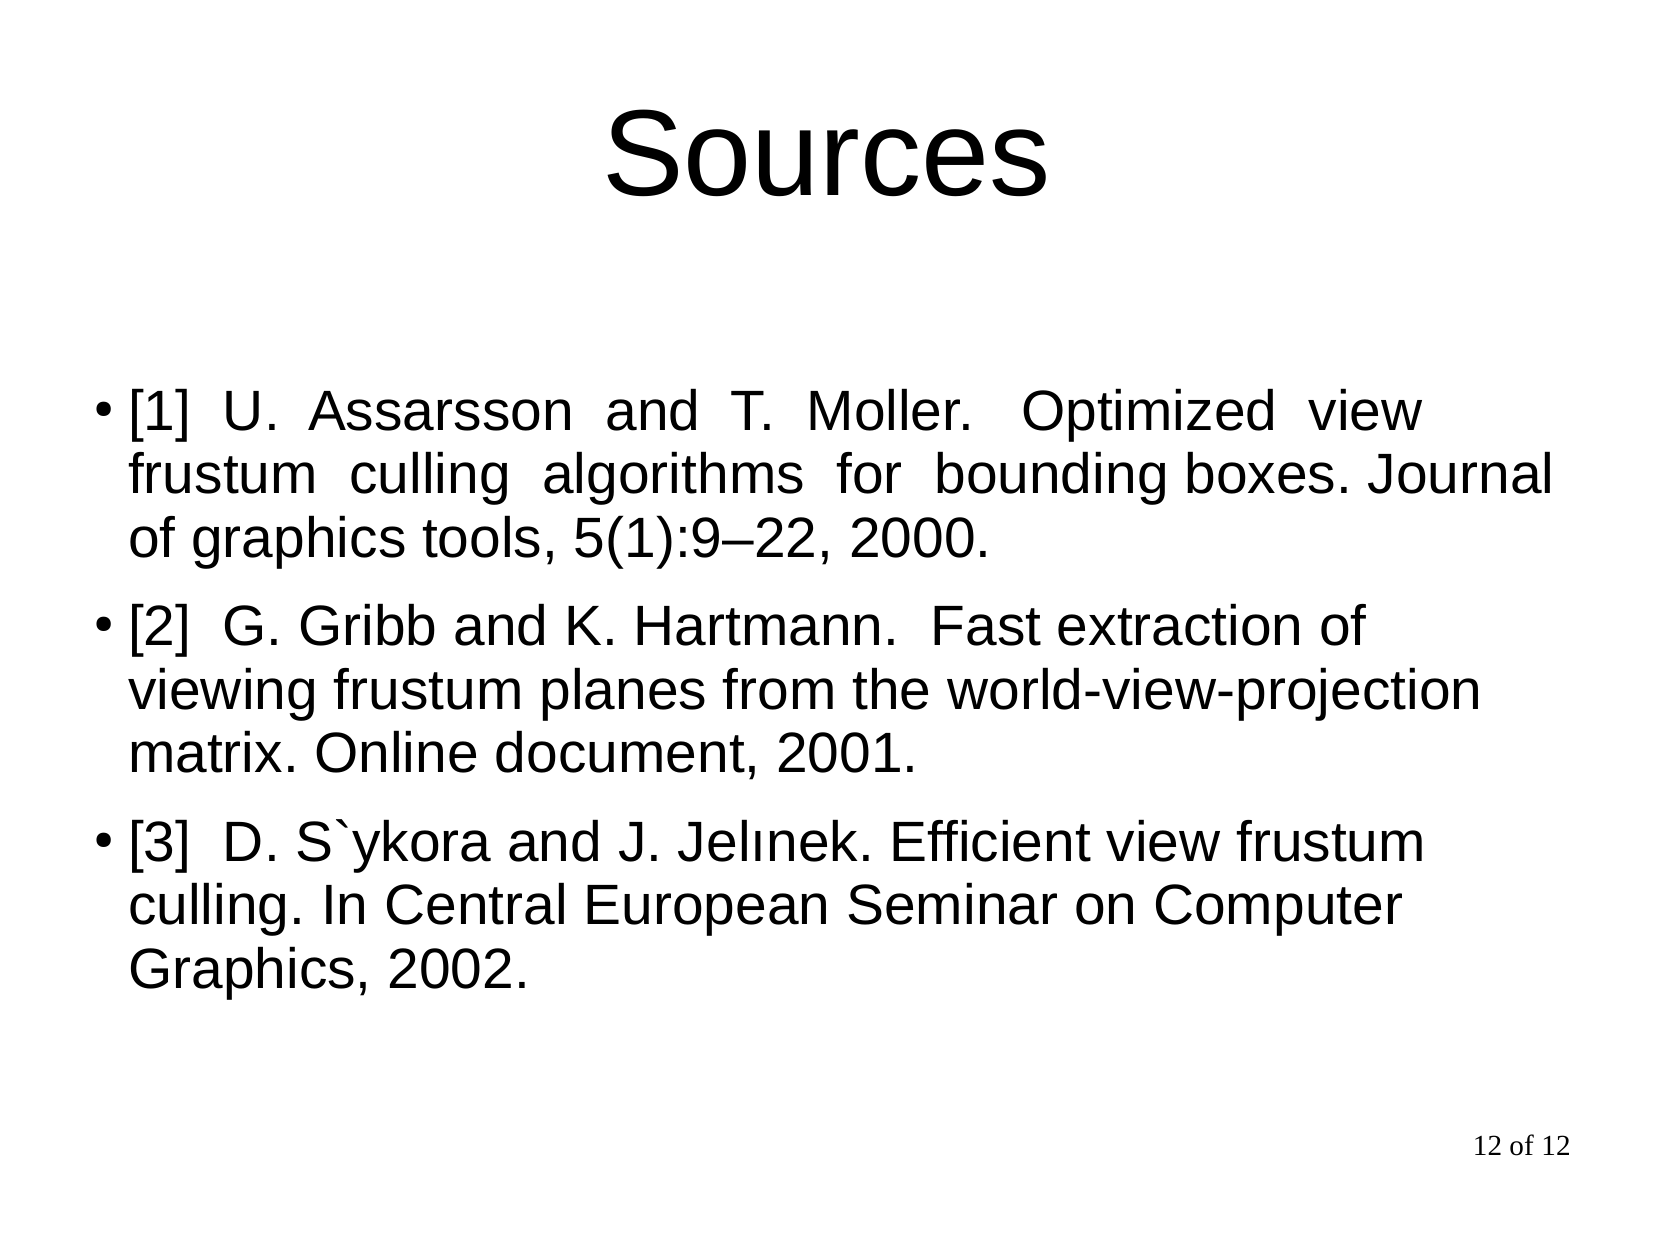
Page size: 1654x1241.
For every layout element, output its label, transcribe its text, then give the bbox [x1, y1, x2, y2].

title Sources [82, 49, 1571, 257]
list [1] U. Assarsson and T. Moller. Optimized view frustum culling algorithms for bounding boxes. Journal of graphics tools, 5(1):9–22, 2000. [2] G. Gribb and K. Hartmann. Fast extraction of viewing frustum planes from the world-view-projection matrix. Online document, 2001. [3] D. S`ykora and J. Jelınek. Efficient view frustum culling. In Central European Seminar on Computer Graphics, 2002. [82, 290, 1571, 1010]
